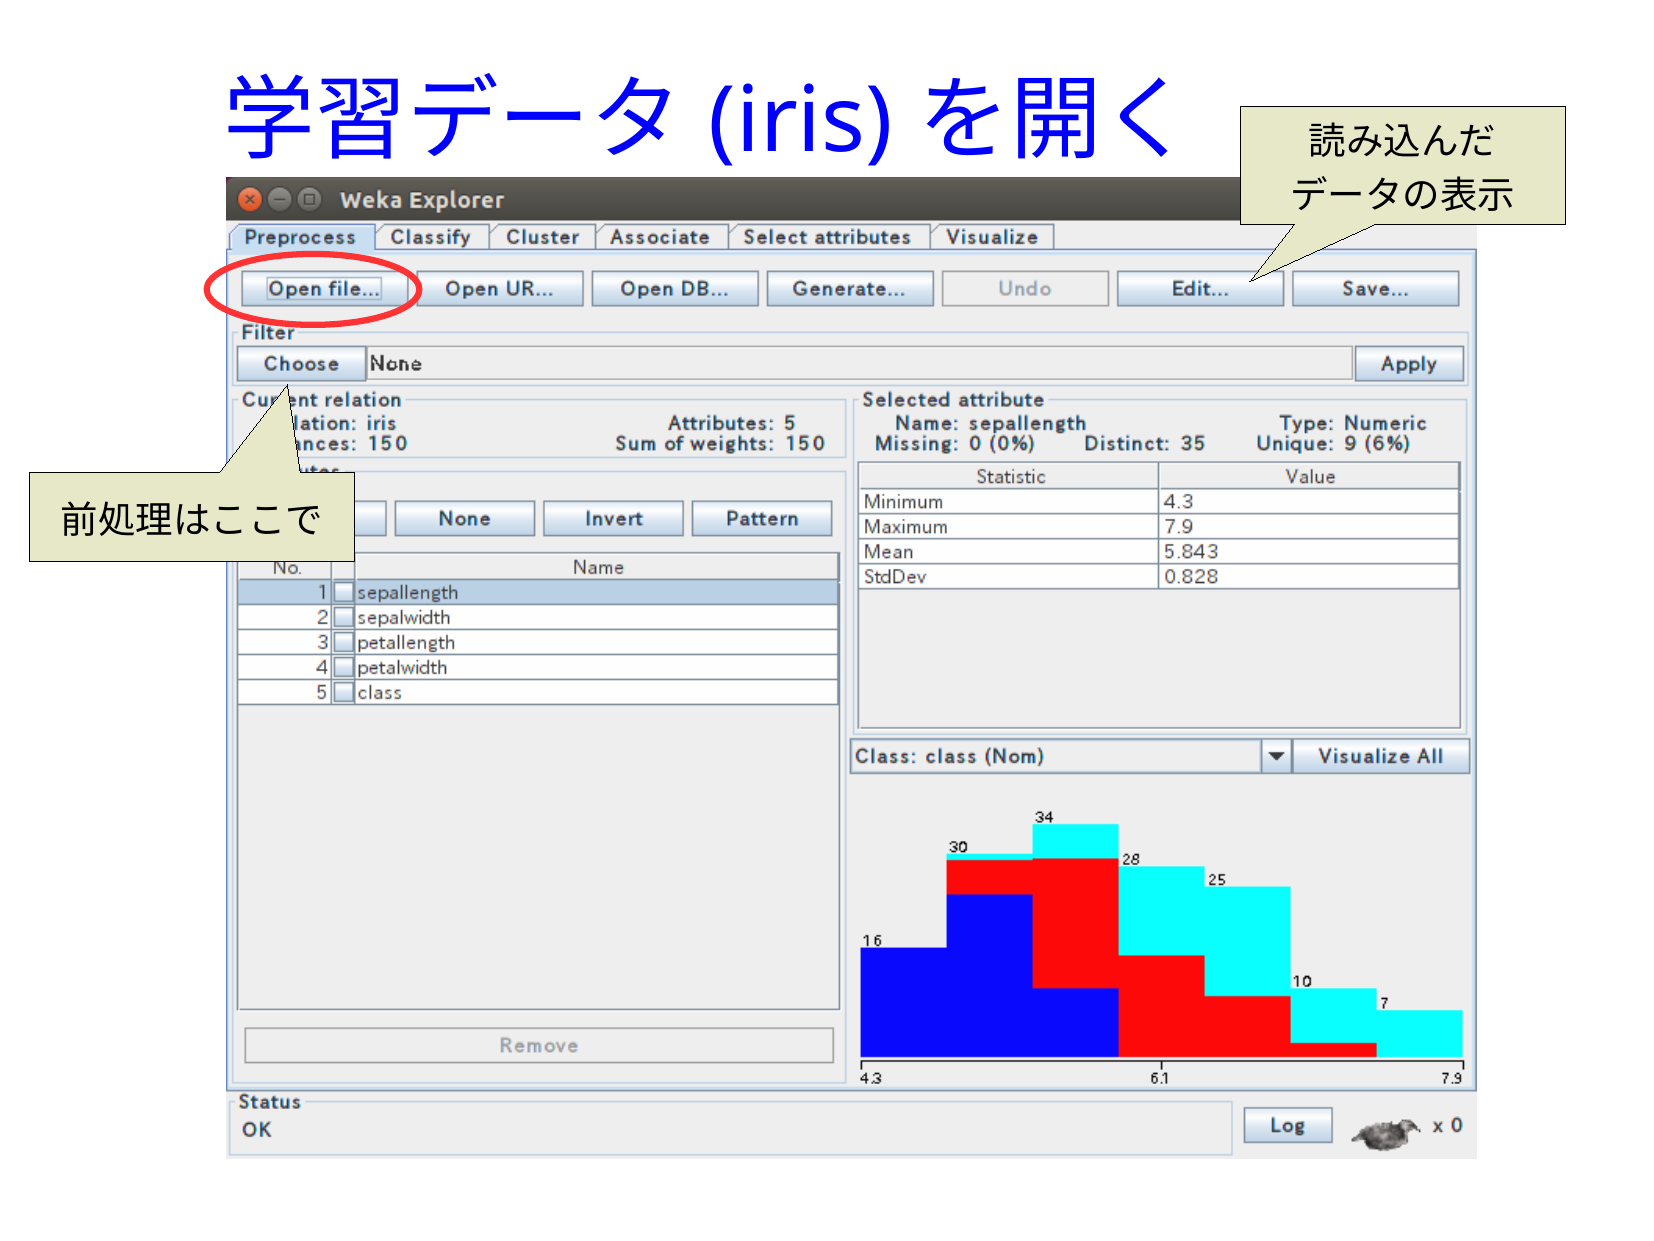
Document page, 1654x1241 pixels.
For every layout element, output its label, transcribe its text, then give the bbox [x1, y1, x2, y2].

text_box 読み込んだ データの表示 [1240, 106, 1566, 282]
text_box 前処理はここで [29, 384, 355, 562]
picture [226, 258, 416, 321]
picture [226, 186, 1477, 1159]
title 学習データ(iris)を開く [88, 37, 1329, 186]
